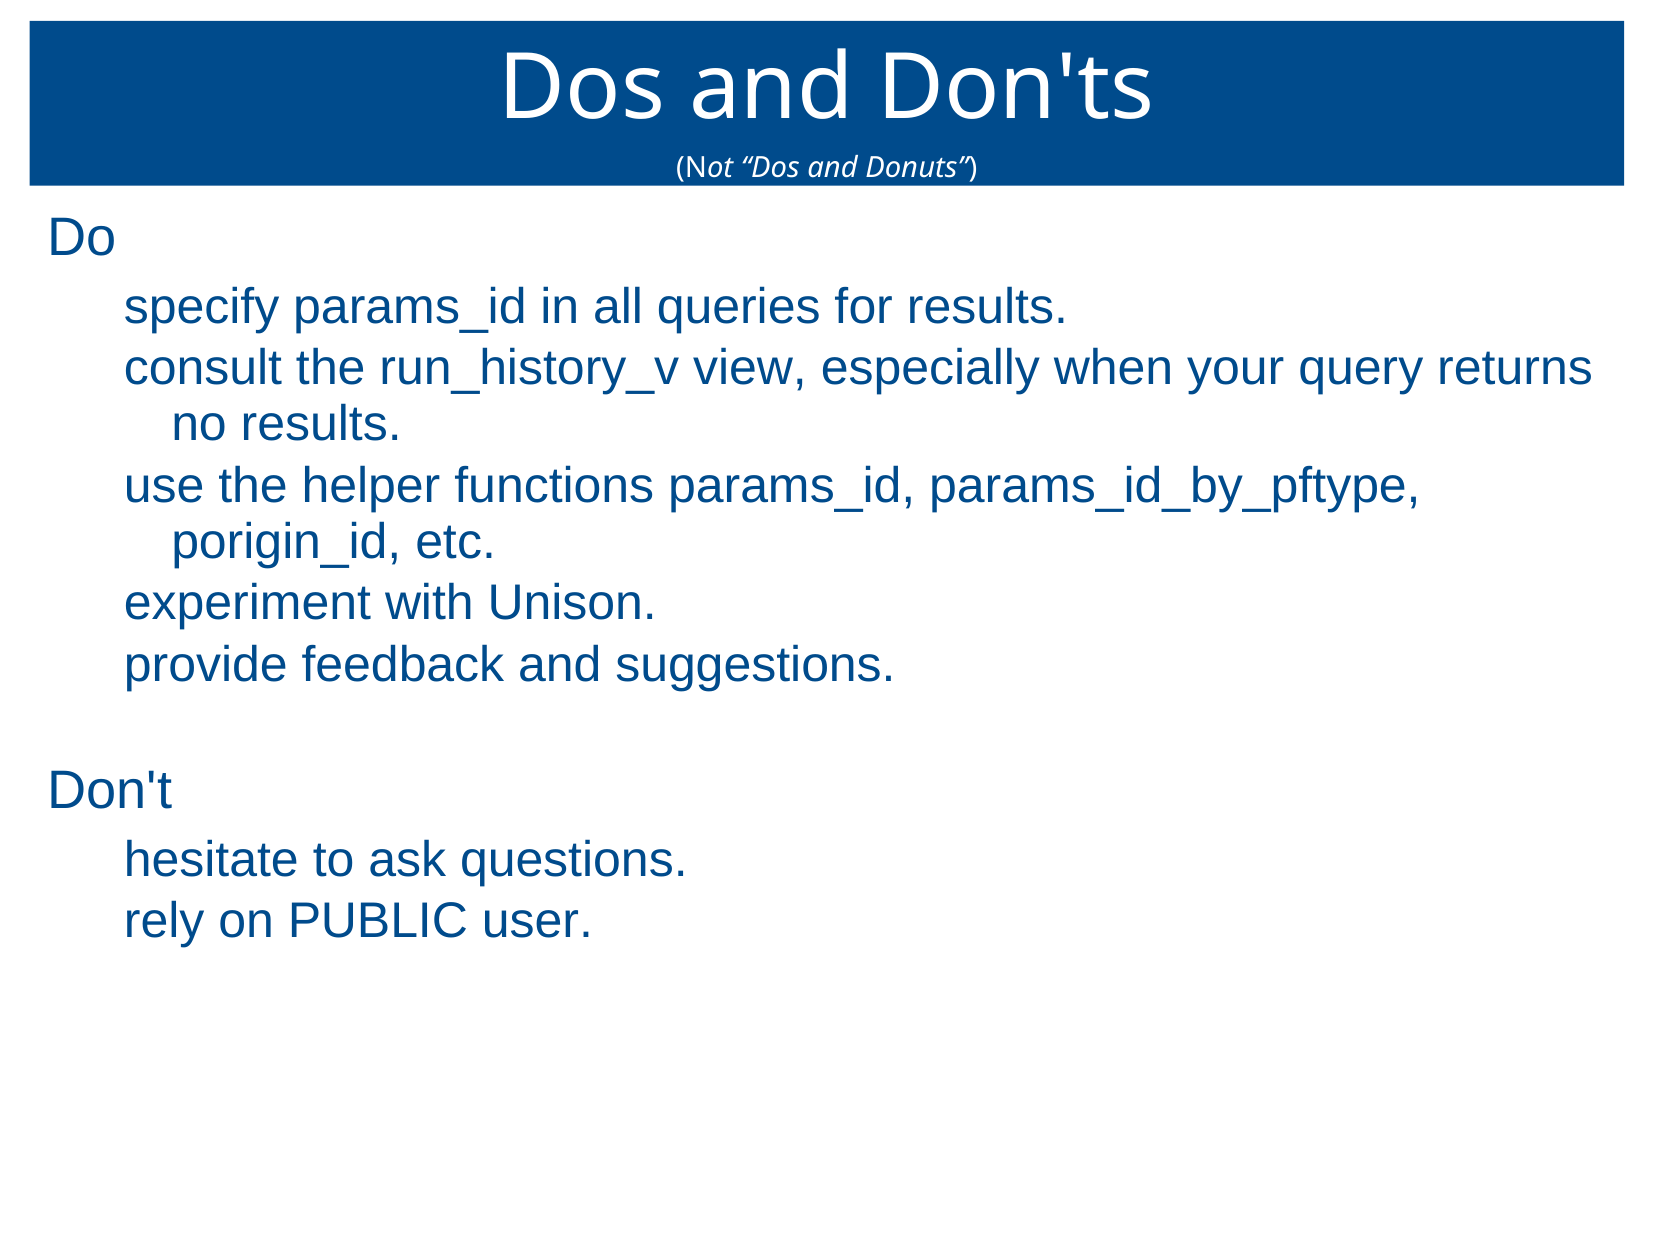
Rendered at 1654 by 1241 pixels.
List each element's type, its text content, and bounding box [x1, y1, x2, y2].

list Do specify params_id in all queries for results. consult the run_history_v view, especially when your query returns no results. use the helper functions params_id, params_id_by_pftype, porigin_id, etc. experiment with Unison. provide feedback and suggestions. Don't hesitate to ask questions. rely on PUBLIC user. [29, 206, 1625, 1152]
title Dos and Don'ts (Not “Dos and Donuts”) [29, 29, 1625, 178]
